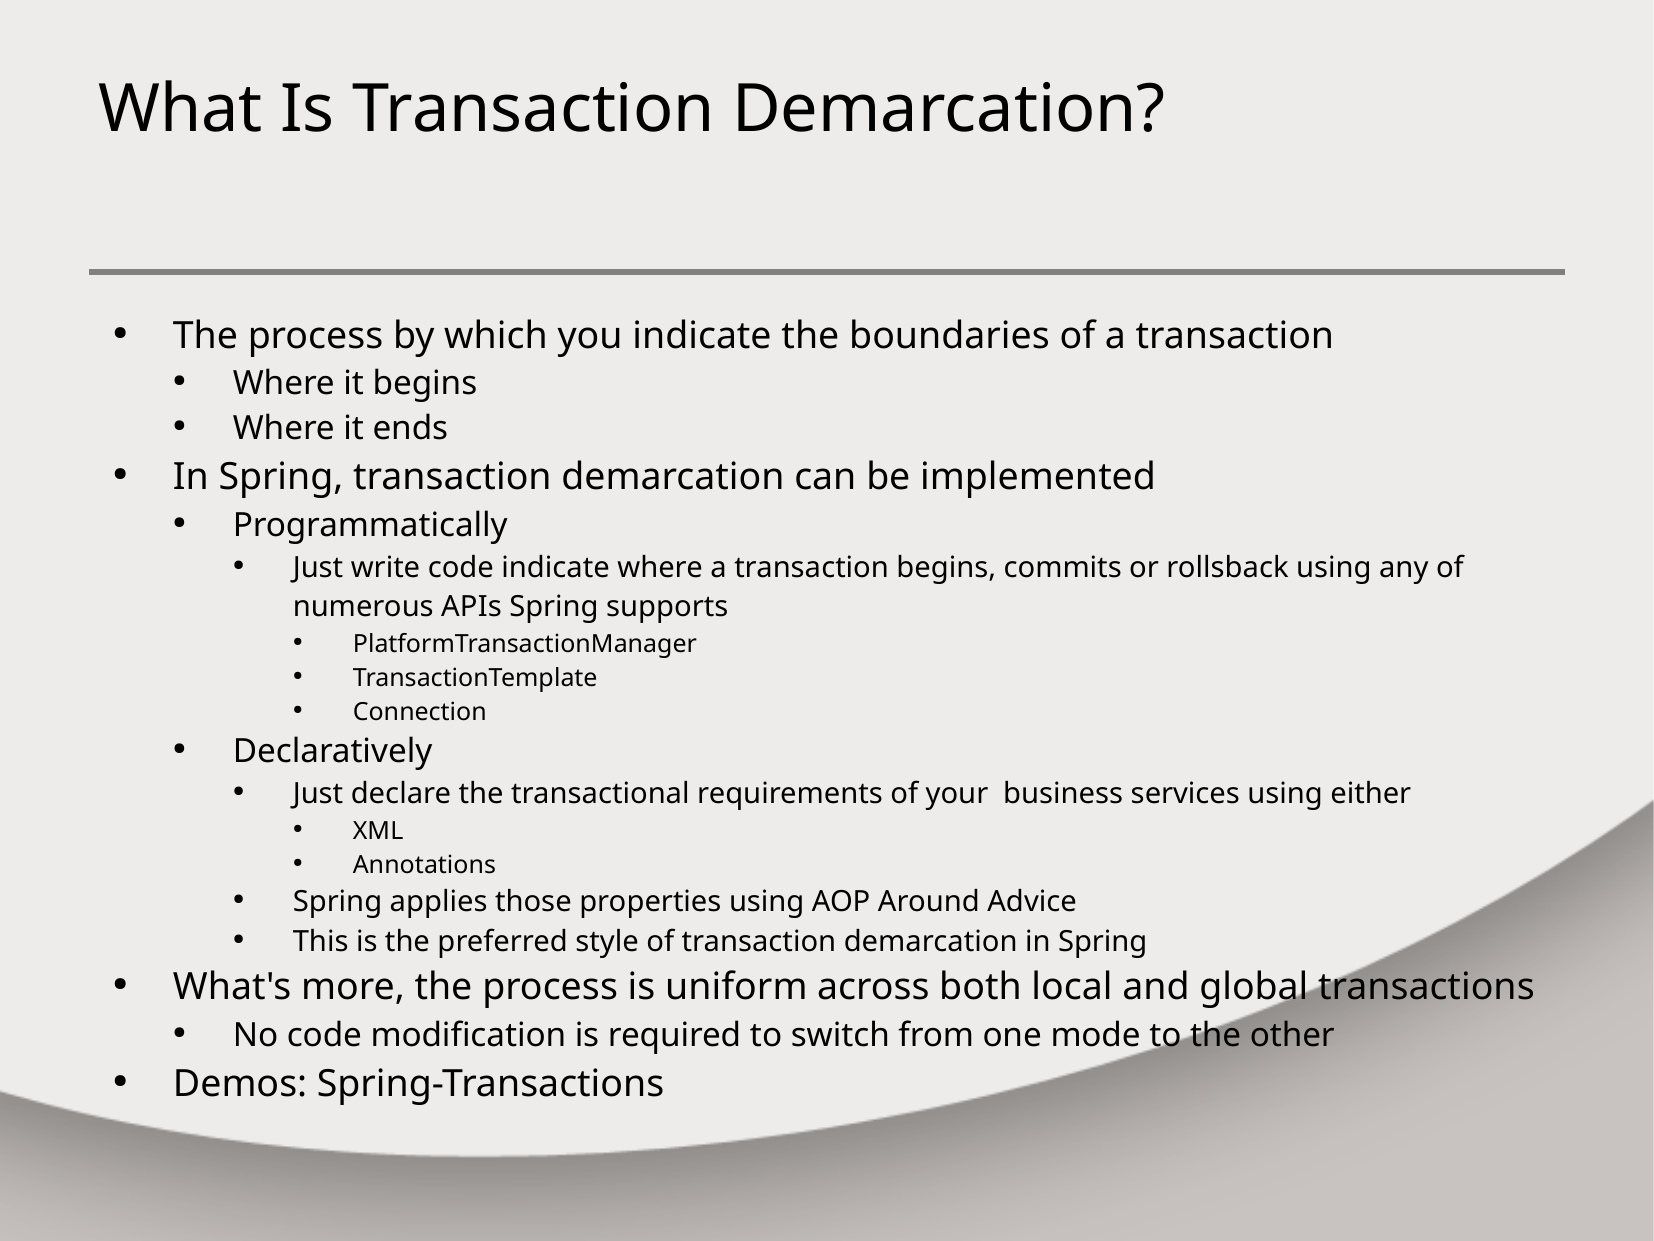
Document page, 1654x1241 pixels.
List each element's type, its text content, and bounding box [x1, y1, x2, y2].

text_box The process by which you indicate the boundaries of a transaction Where it begins Where it ends In Spring, transaction demarcation can be implemented Programmatically Just write code indicate where a transaction begins, commits or rollsback using any of numerous APIs Spring supports PlatformTransactionManager TransactionTemplate Connection Declaratively Just declare the transactional requirements of your business services using either XML Annotations Spring applies those properties using AOP Around Advice This is the preferred style of transaction demarcation in Spring What's more, the process is uniform across both local and global transactions No code modification is required to switch from one mode to the other Demos: Spring-Transactions [98, 300, 1561, 1164]
picture [0, 0, 1654, 1241]
title What Is Transaction Demarcation? [98, 75, 1561, 226]
